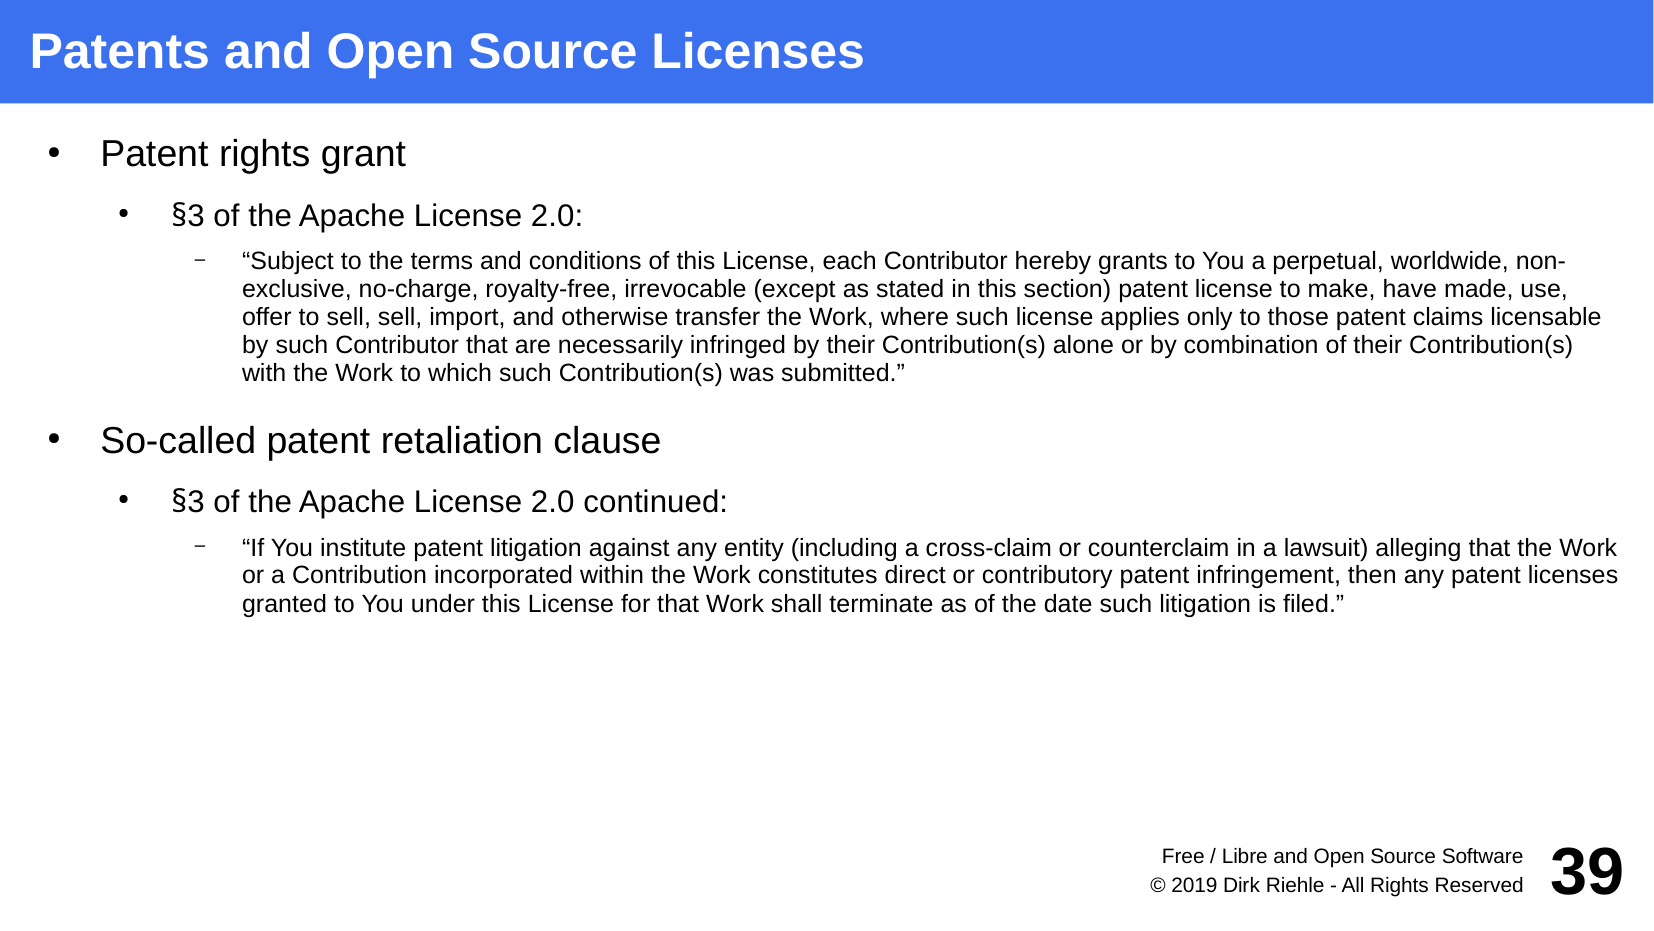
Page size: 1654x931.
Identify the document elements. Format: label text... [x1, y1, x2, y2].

title Patents and Open Source Licenses [0, 0, 1654, 104]
list Patent rights grant §3 of the Apache License 2.0: “Subject to the terms and conditions of this License, each Contributor hereby grants to You a perpetual, worldwide, non-exclusive, no-charge, royalty-free, irrevocable (except as stated in this section) patent license to make, have made, use, offer to sell, sell, import, and otherwise transfer the Work, where such license applies only to those patent claims licensable by such Contributor that are necessarily infringed by their Contribution(s) alone or by combination of their Contribution(s) with the Work to which such Contribution(s) was submitted.” So-called patent retaliation clause §3 of the Apache License 2.0 continued: “If You institute patent litigation against any entity (including a cross-claim or counterclaim in a lawsuit) alleging that the Work or a Contribution incorporated within the Work constitutes direct or contributory patent infringement, then any patent licenses granted to You under this License for that Work shall terminate as of the date such litigation is filed.” [29, 132, 1625, 813]
